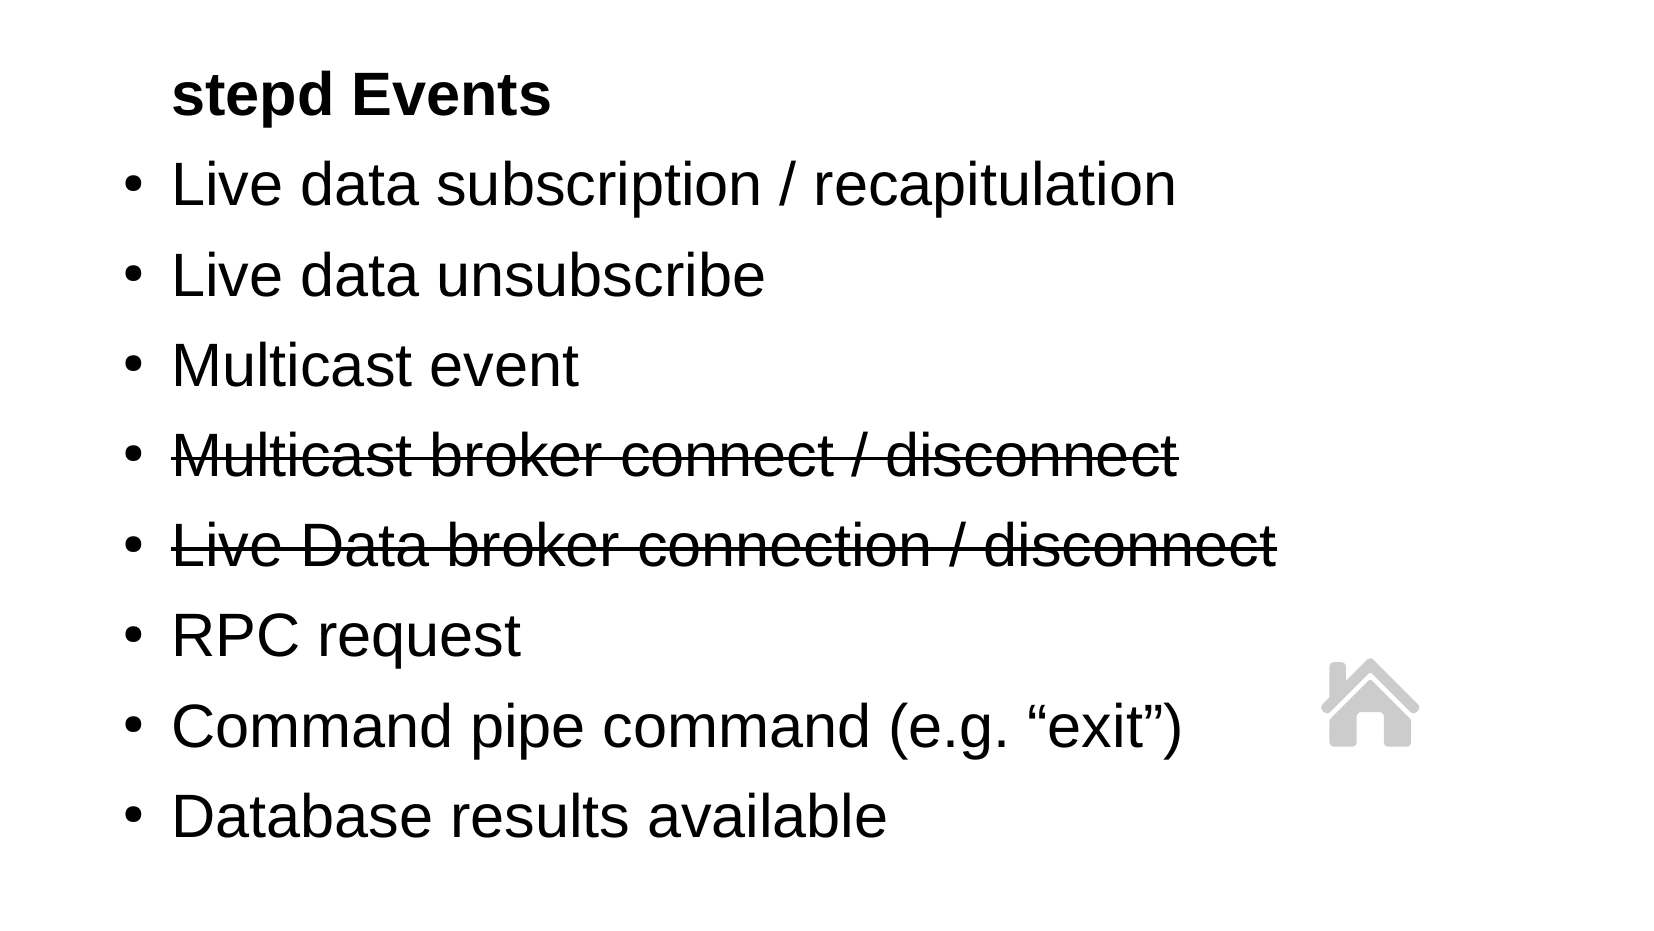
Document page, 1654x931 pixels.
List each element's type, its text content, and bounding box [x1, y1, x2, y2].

list stepd Events Live data subscription / recapitulation Live data unsubscribe Multicast event Multicast broker connect / disconnect Live Data broker connection / disconnect RPC request Command pipe command (e.g. “exit”) Database results available [106, 60, 1651, 856]
